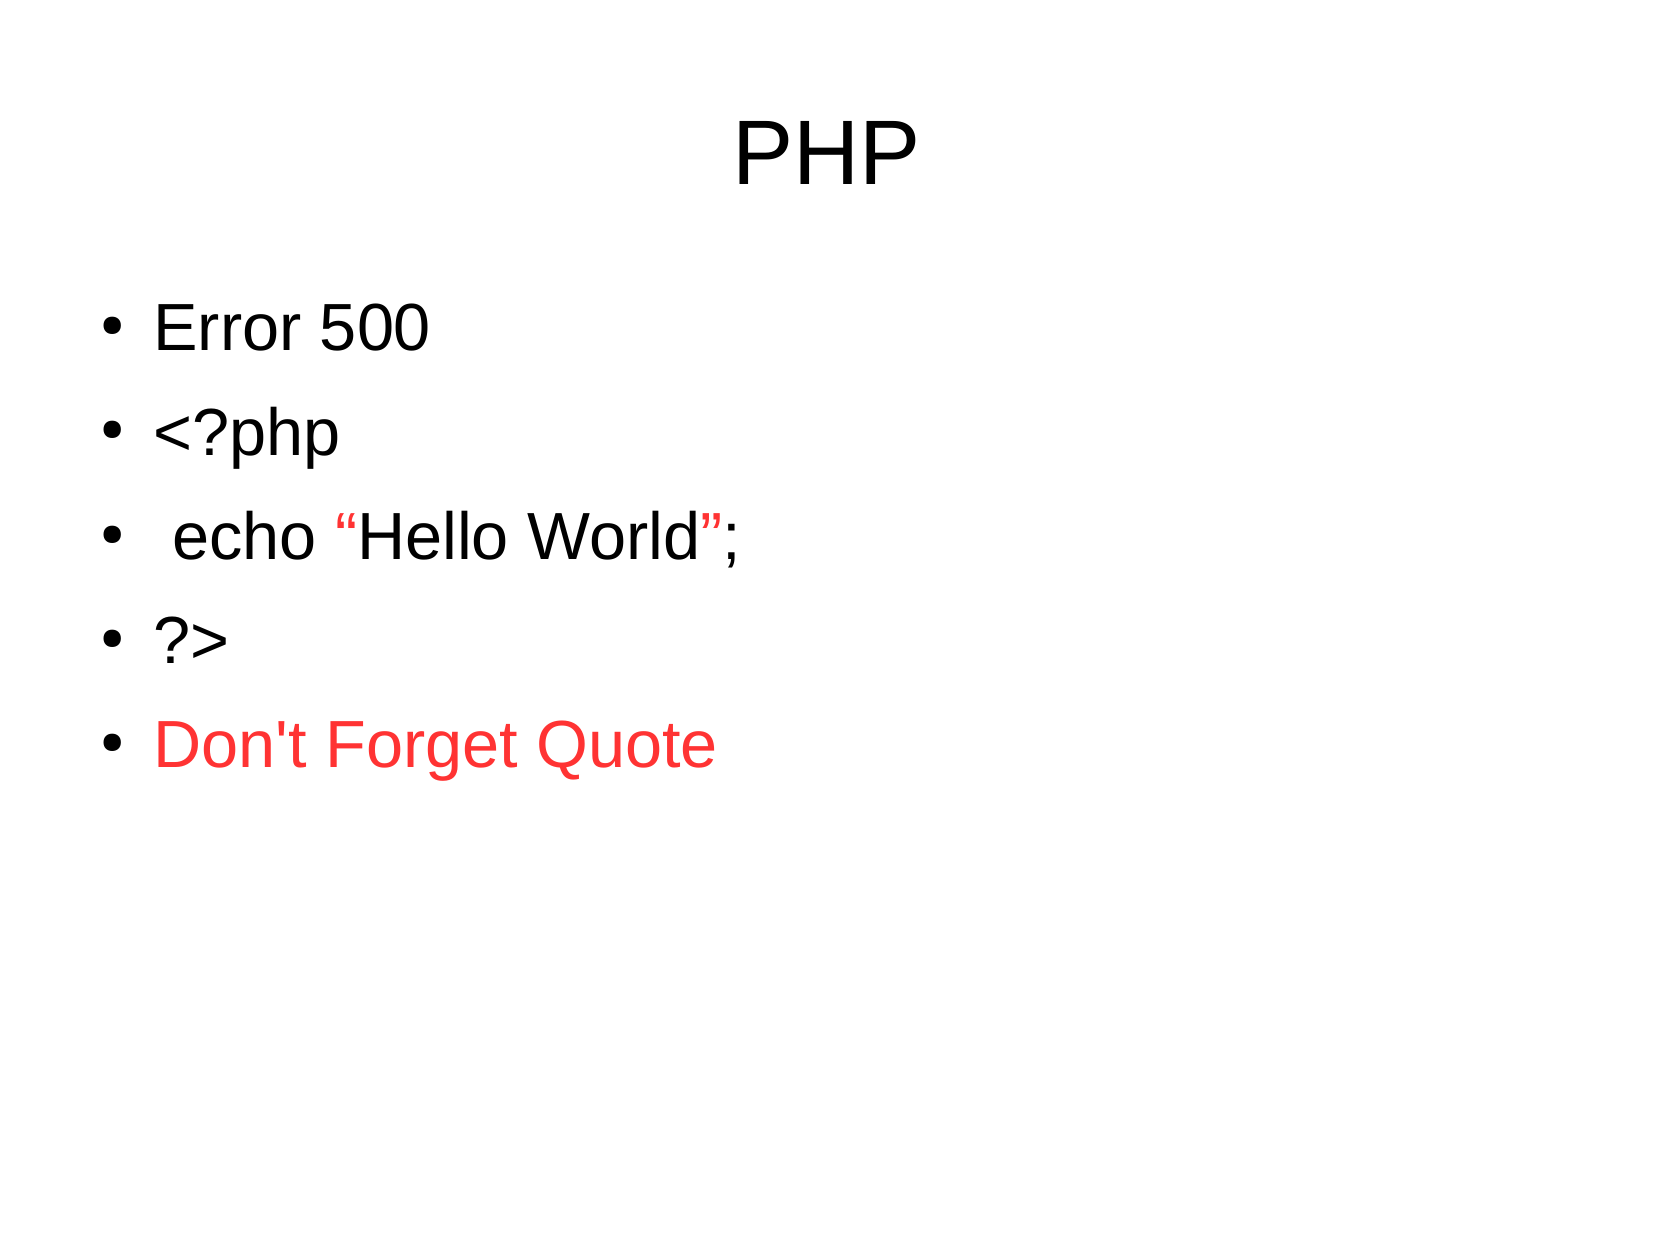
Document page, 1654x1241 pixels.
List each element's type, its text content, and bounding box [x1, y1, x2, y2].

title PHP [82, 49, 1571, 257]
list Error 500 <?php echo “Hello World”; ?> Don't Forget Quote [82, 290, 1571, 1010]
